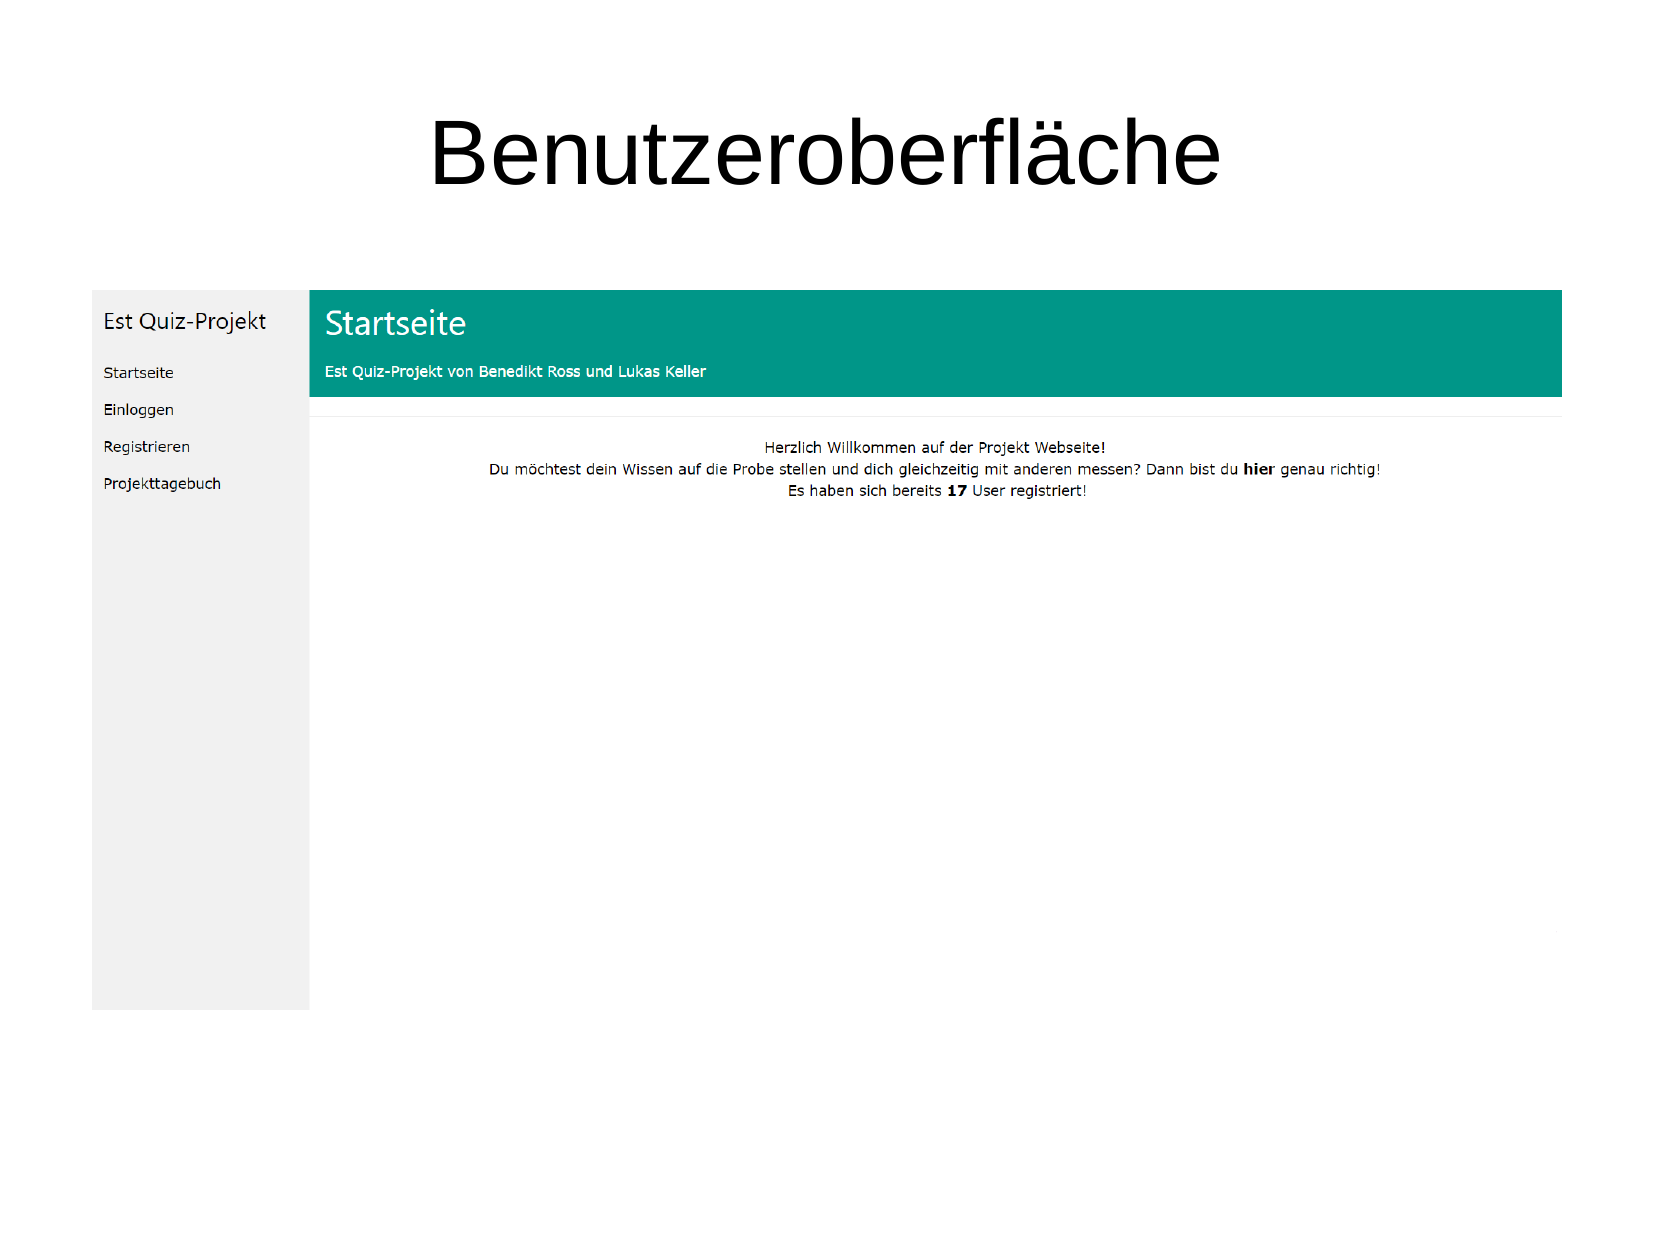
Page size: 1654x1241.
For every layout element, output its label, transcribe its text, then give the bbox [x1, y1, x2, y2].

picture [92, 290, 1562, 1010]
title Benutzeroberfläche [82, 49, 1571, 257]
